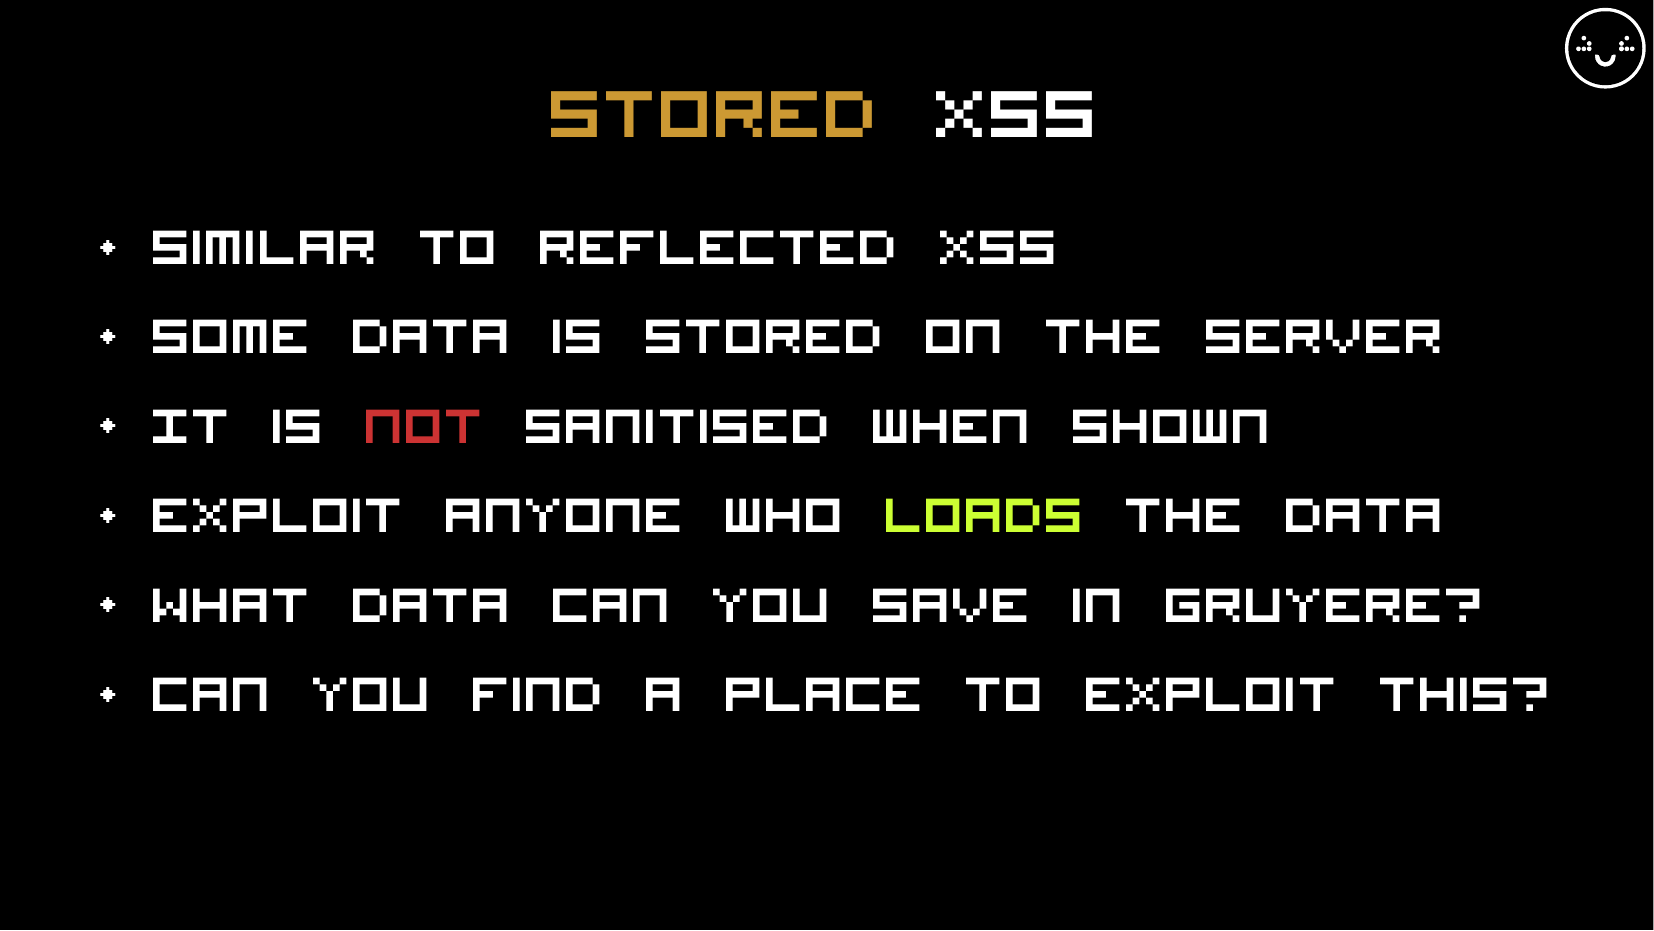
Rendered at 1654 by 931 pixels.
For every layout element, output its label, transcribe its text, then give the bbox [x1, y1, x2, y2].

title stored xss [82, 37, 1571, 193]
list Similar to reflected xss Some data is stored on the server It is not sanitised when shown exploit anyone who loads the data What data can you save in gruyere? Can you find a place to exploit this? [82, 217, 1571, 758]
